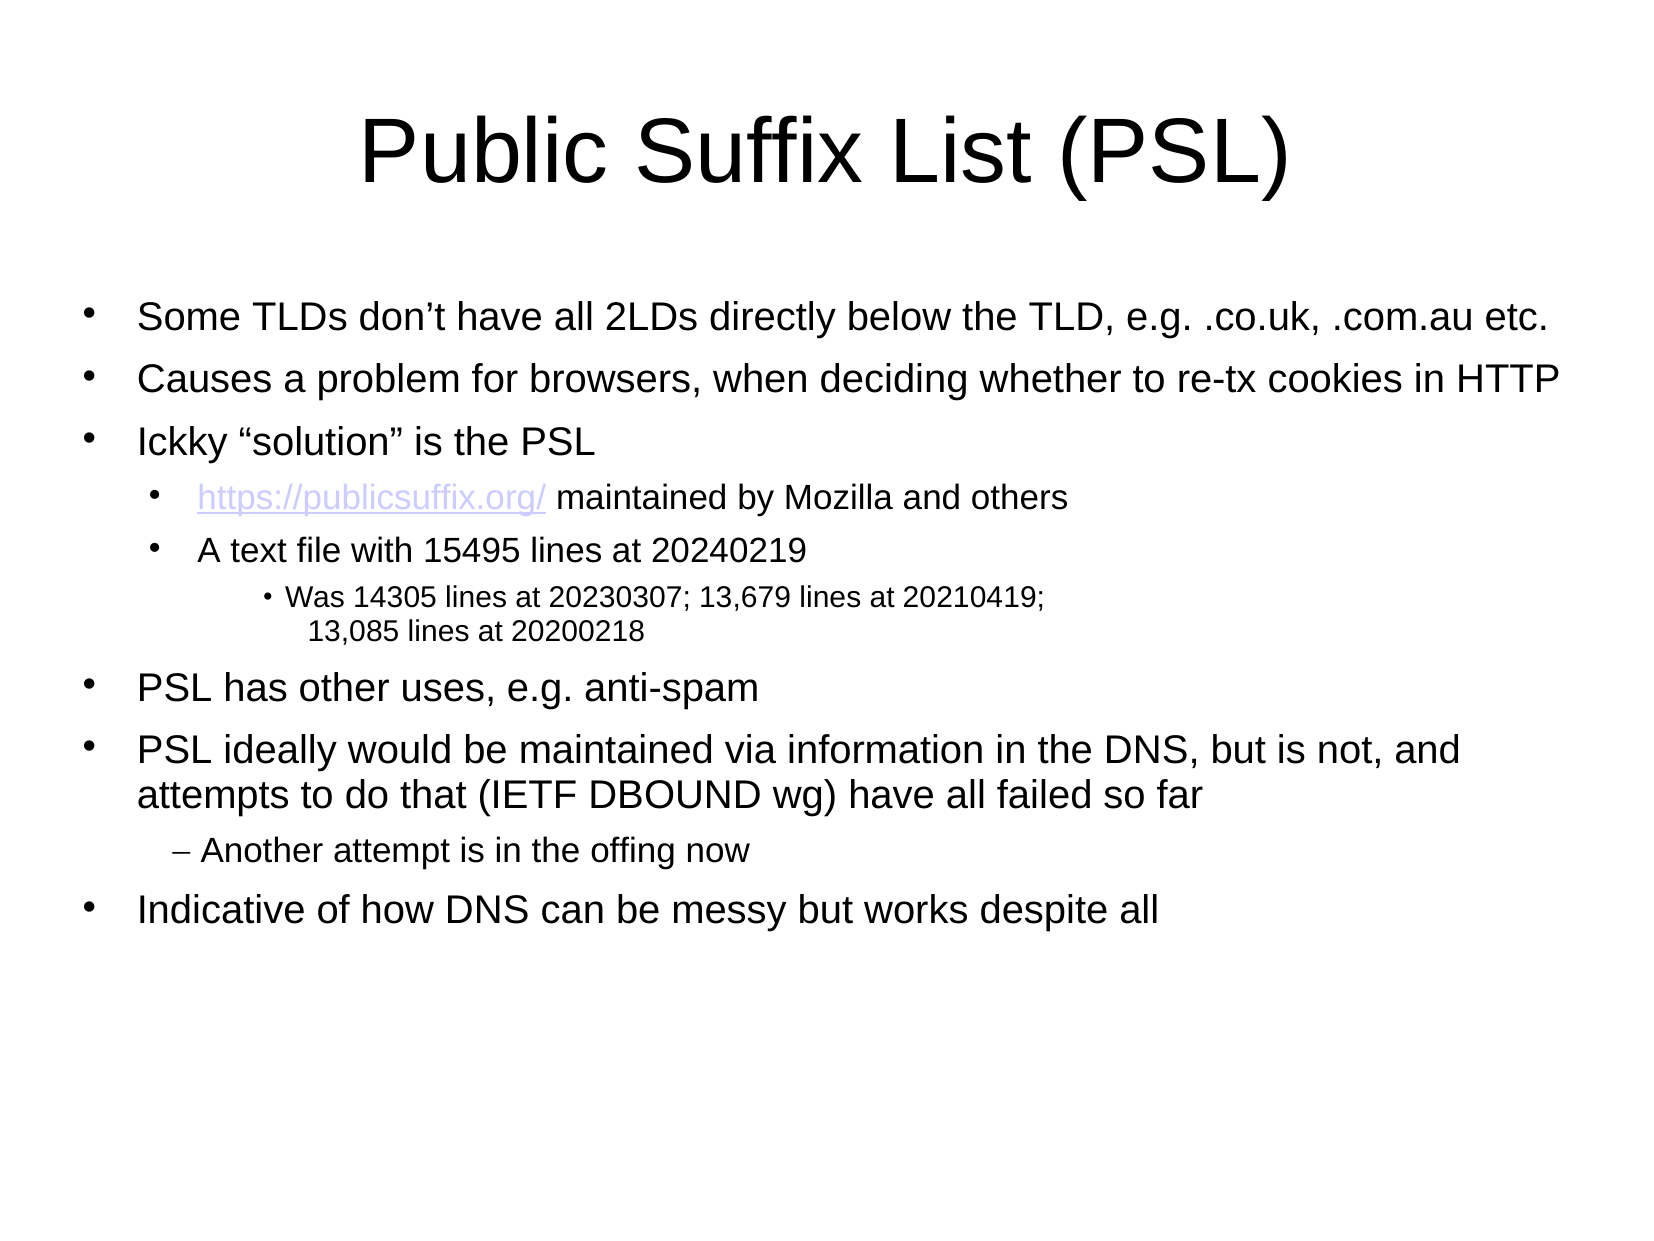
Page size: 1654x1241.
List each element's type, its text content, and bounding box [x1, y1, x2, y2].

title Public Suffix List (PSL) [82, 49, 1570, 256]
list Some TLDs don’t have all 2LDs directly below the TLD, e.g. .co.uk, .com.au etc. Causes a problem for browsers, when deciding whether to re-tx cookies in HTTP Ickky “solution” is the PSL https://publicsuffix.org/ maintained by Mozilla and others A text file with 15495 lines at 20240219 Was 14305 lines at 20230307; 13,679 lines at 20210419; 13,085 lines at 20200218 PSL has other uses, e.g. anti-spam PSL ideally would be maintained via information in the DNS, but is not, and attempts to do that (IETF DBOUND wg) have all failed so far Another attempt is in the offing now Indicative of how DNS can be messy but works despite all [82, 290, 1570, 1009]
